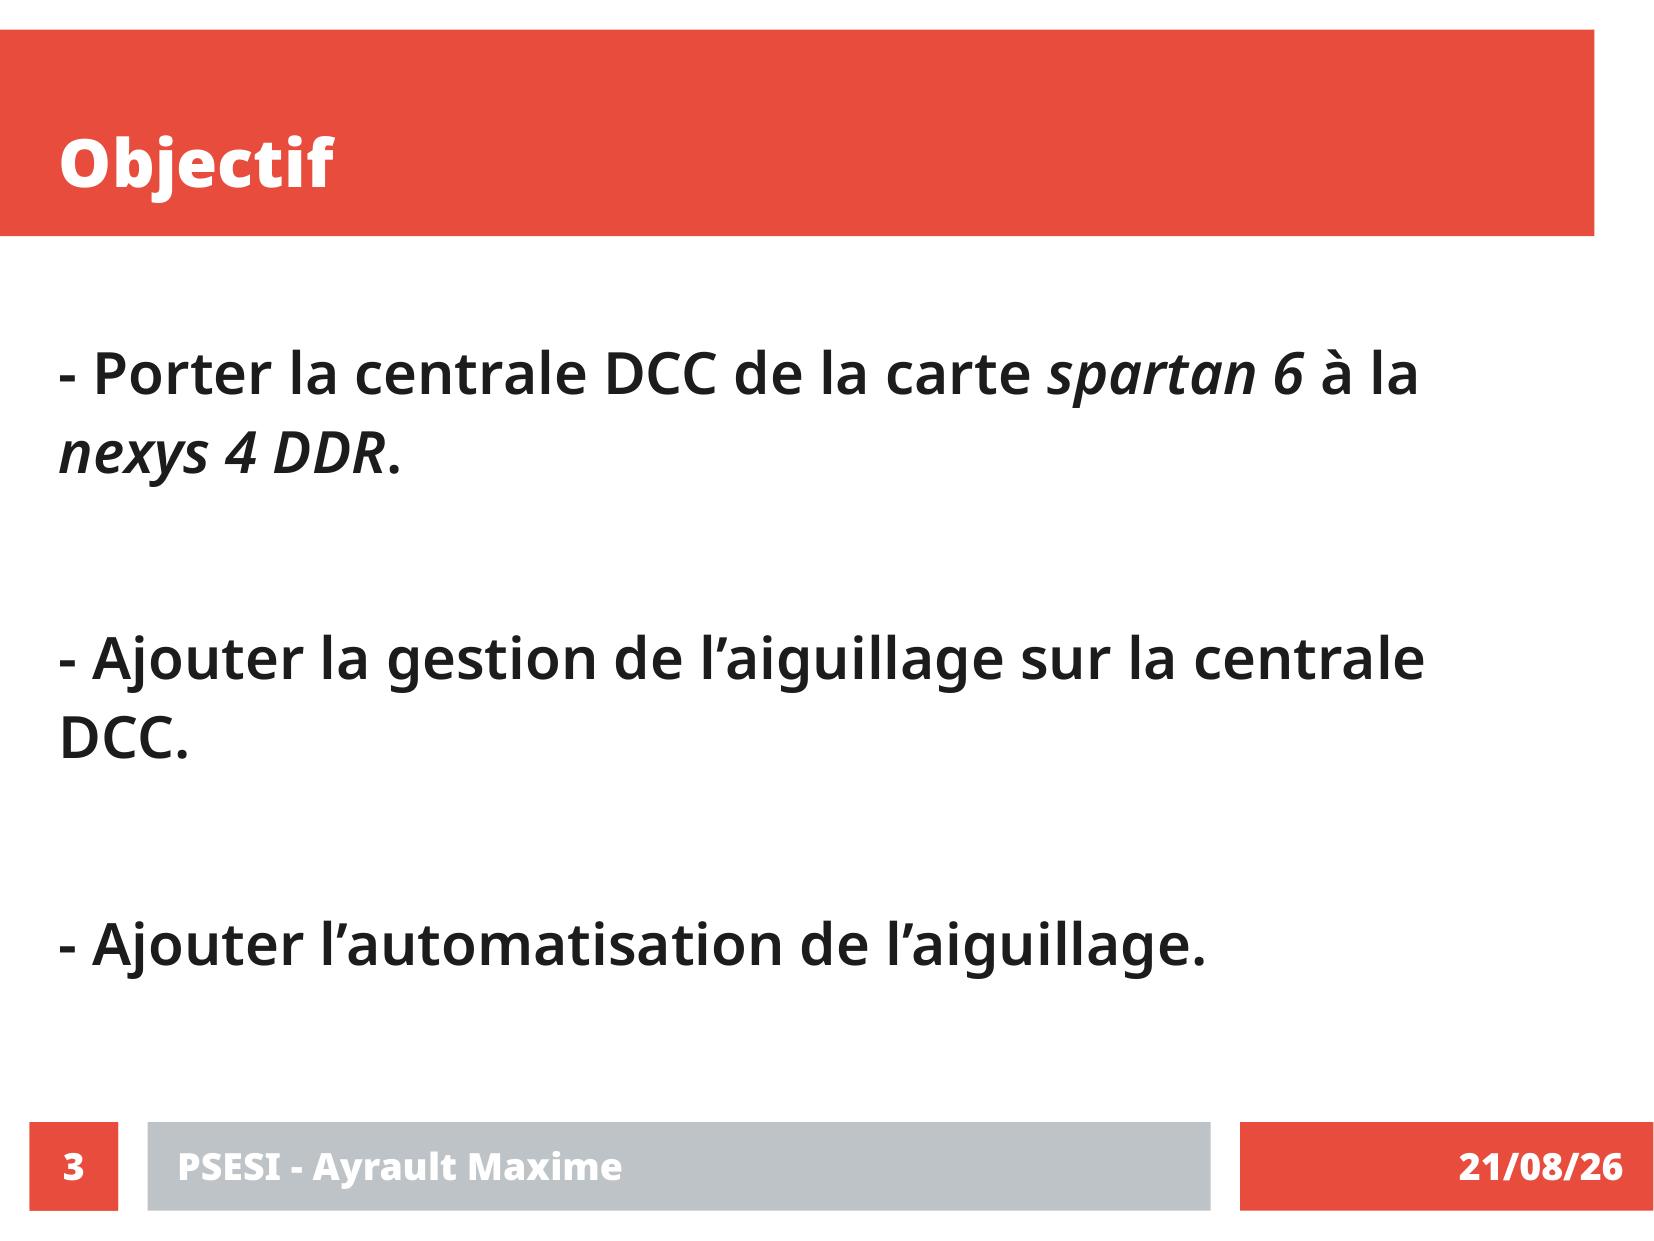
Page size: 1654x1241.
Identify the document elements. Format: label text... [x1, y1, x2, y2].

list - Porter la centrale DCC de la carte spartan 6 à la nexys 4 DDR. - Ajouter la gestion de l’aiguillage sur la centrale DCC. - Ajouter l’automatisation de l’aiguillage. [59, 324, 1565, 1093]
title Objectif [59, 59, 1595, 207]
